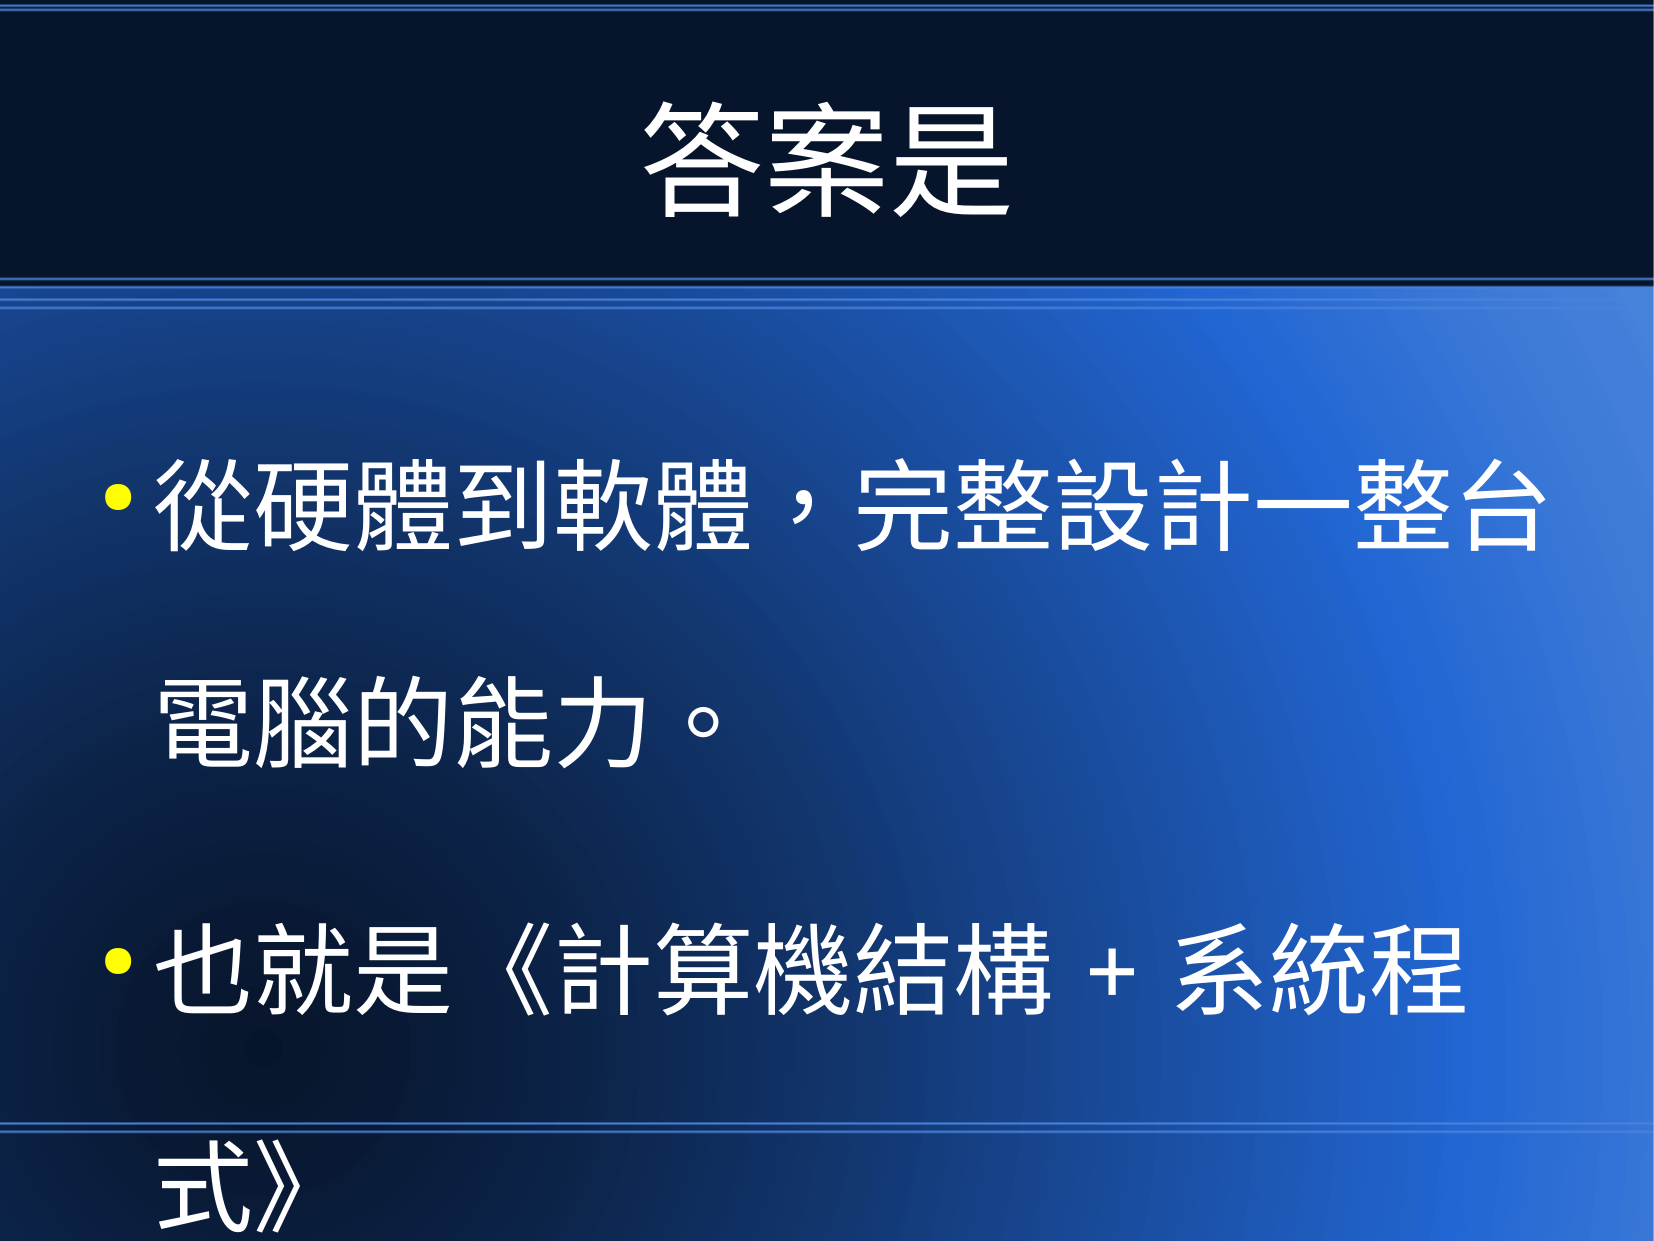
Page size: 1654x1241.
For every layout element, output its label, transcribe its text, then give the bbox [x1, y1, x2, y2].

list 從硬體到軟體，完整設計一整台電腦的能力。 也就是《計算機結構+系統程式》 [82, 355, 1571, 1241]
picture [0, 0, 1654, 1241]
title 答案是 [82, 49, 1571, 257]
